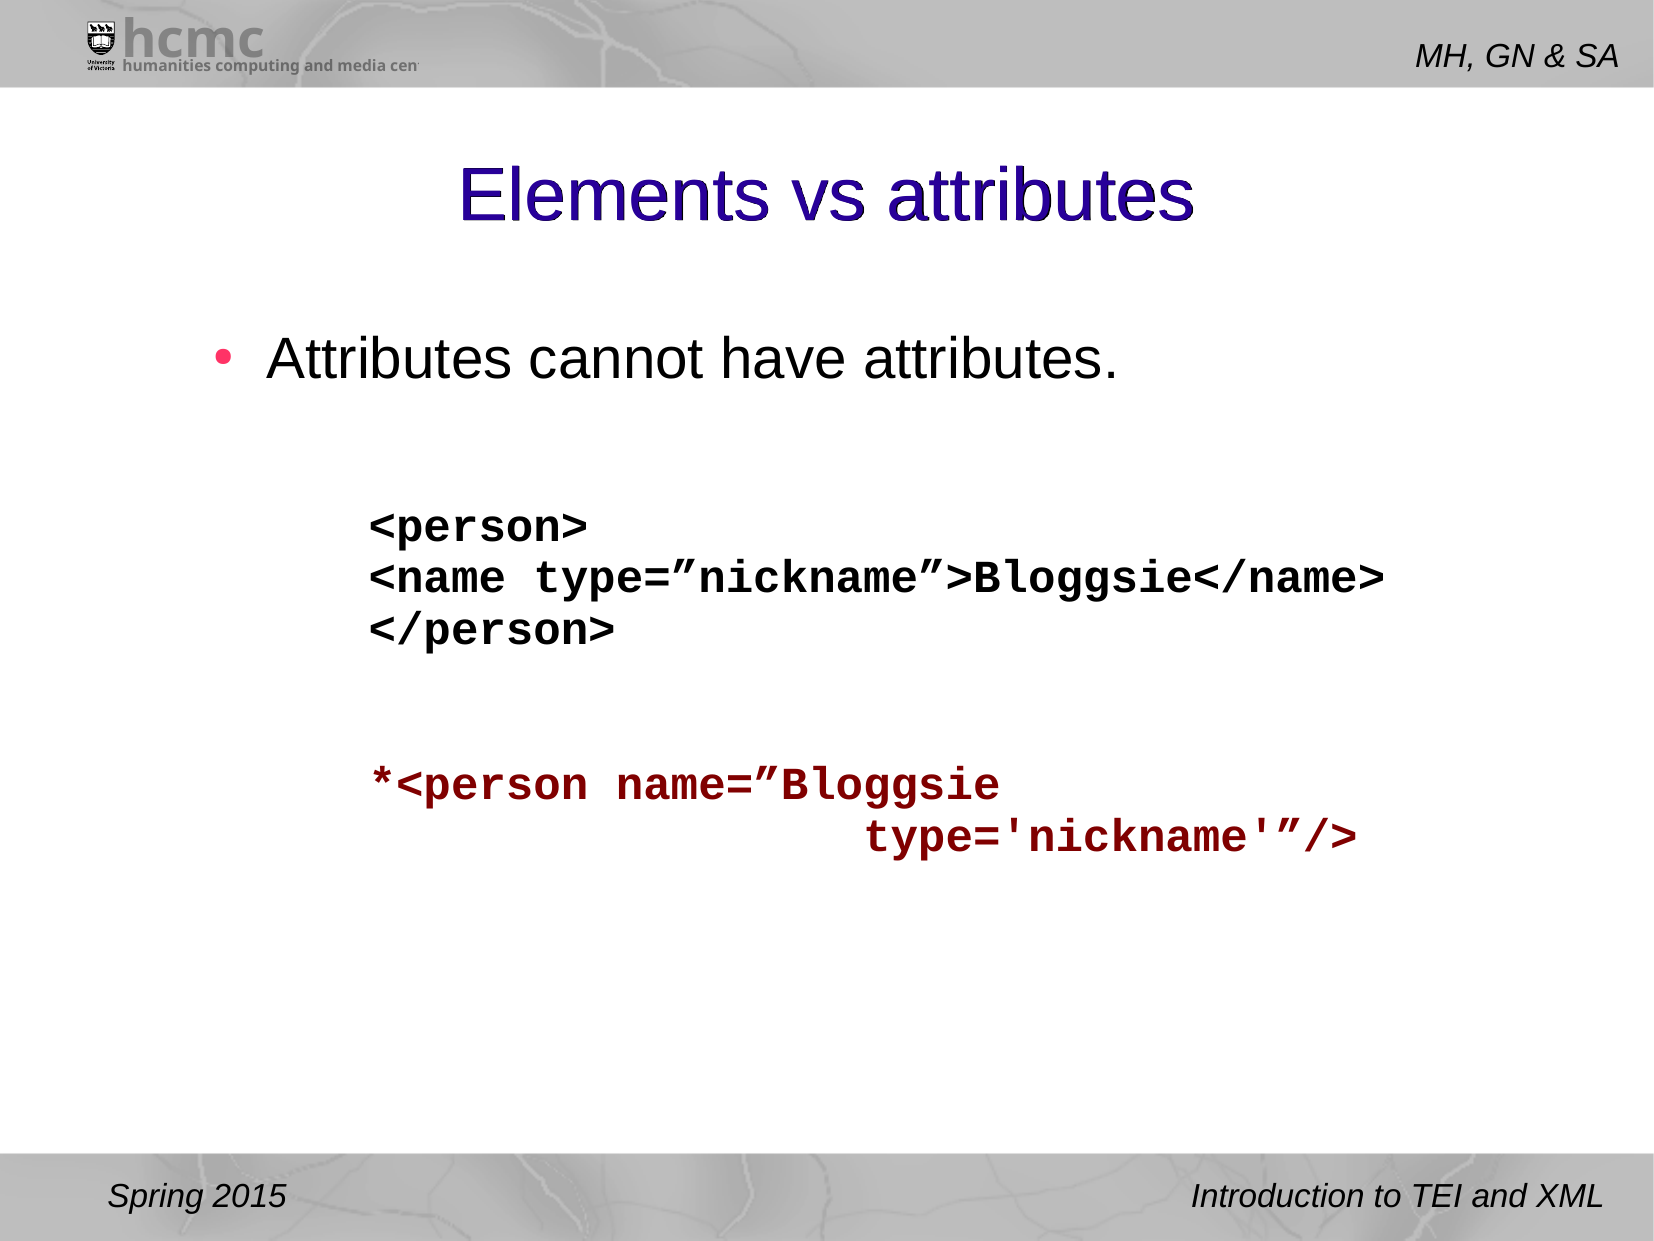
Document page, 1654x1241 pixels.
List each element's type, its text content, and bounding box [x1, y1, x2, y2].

list Attributes cannot have attributes. <person> <name type=”nickname”>Bloggsie</name> </person> *<person name=”Bloggsie type='nickname'”/> [147, 325, 1506, 1045]
picture [0, 0, 1654, 1241]
title Elements vs attributes [118, 90, 1536, 298]
